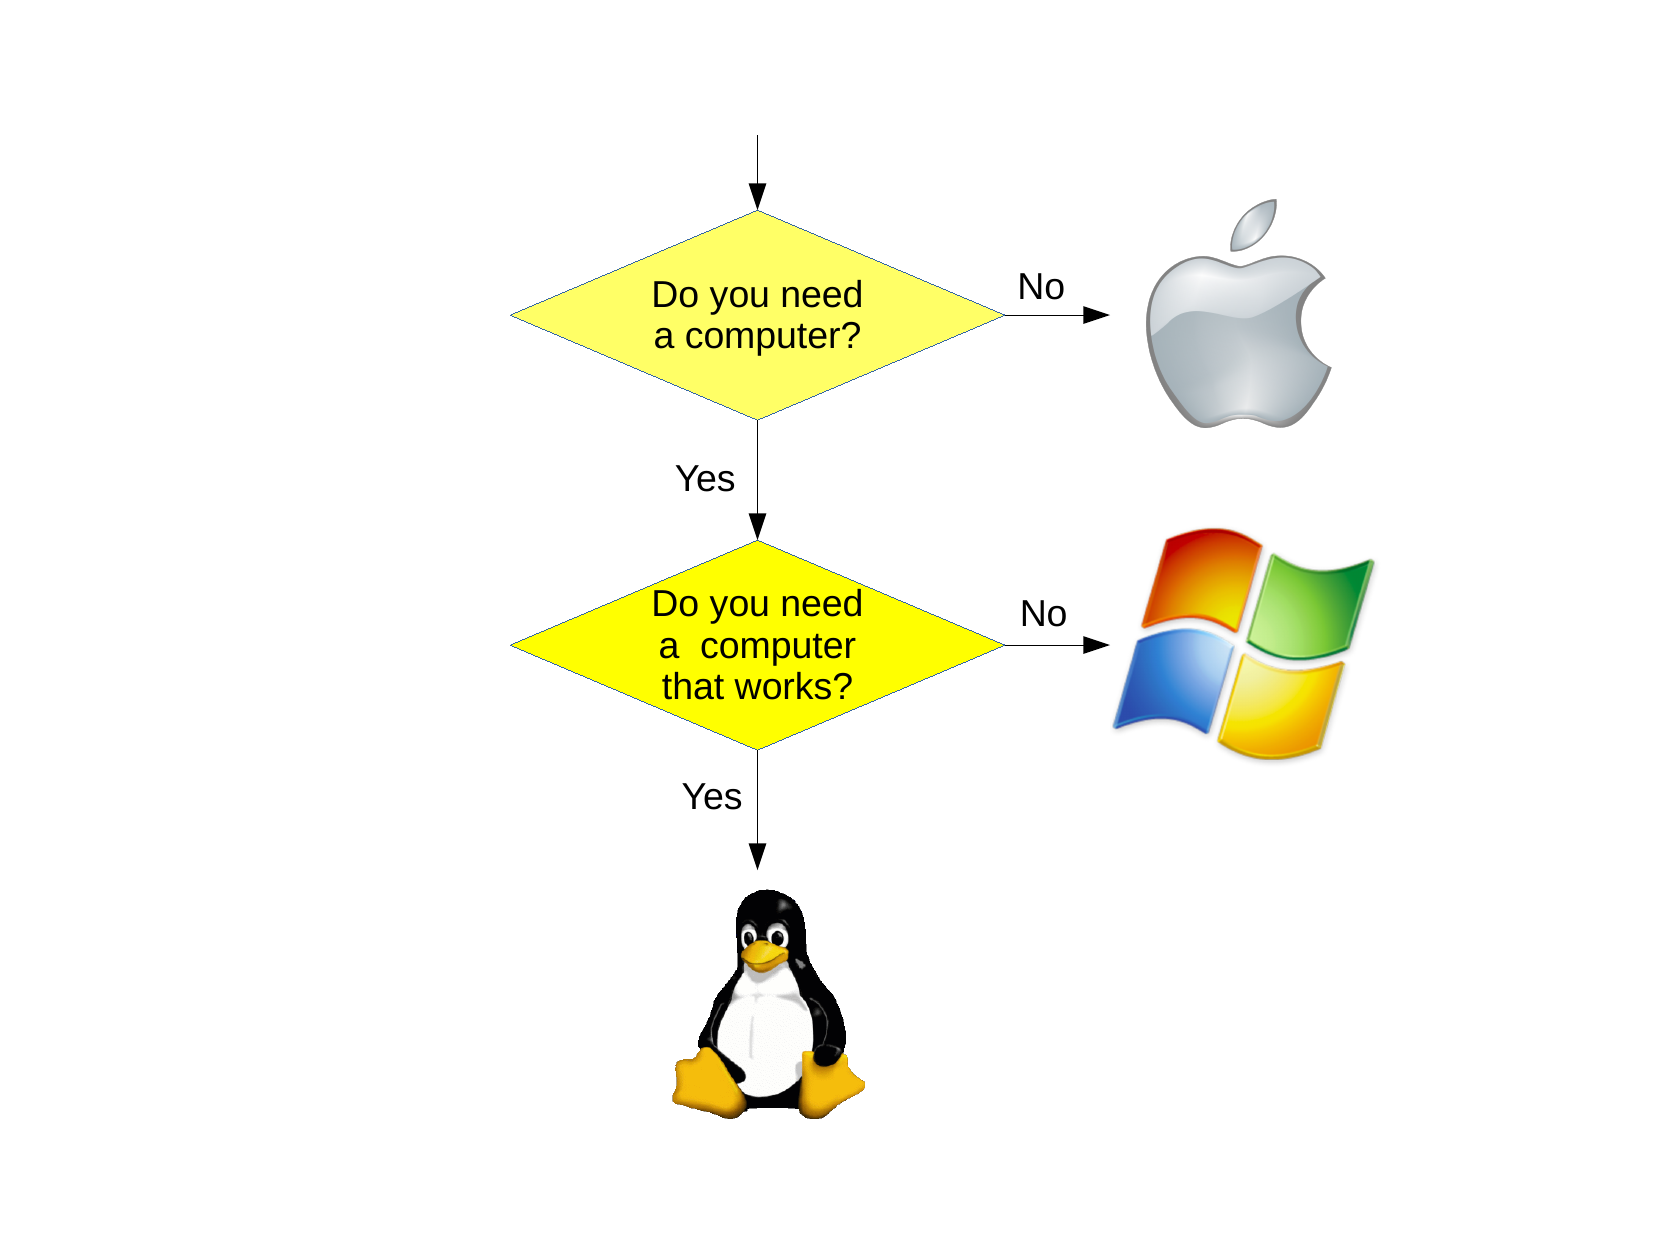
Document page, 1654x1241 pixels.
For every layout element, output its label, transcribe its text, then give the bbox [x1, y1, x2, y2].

text_box No [1002, 258, 1081, 316]
picture [1110, 524, 1381, 768]
text_box Yes [666, 768, 758, 826]
text_box Do you need a computer? [510, 210, 1003, 420]
text_box Yes [660, 450, 751, 507]
picture [666, 883, 871, 1126]
text_box Do you need a computer that works? [510, 540, 1006, 750]
text_box No [1005, 585, 1083, 642]
picture [1140, 193, 1336, 436]
